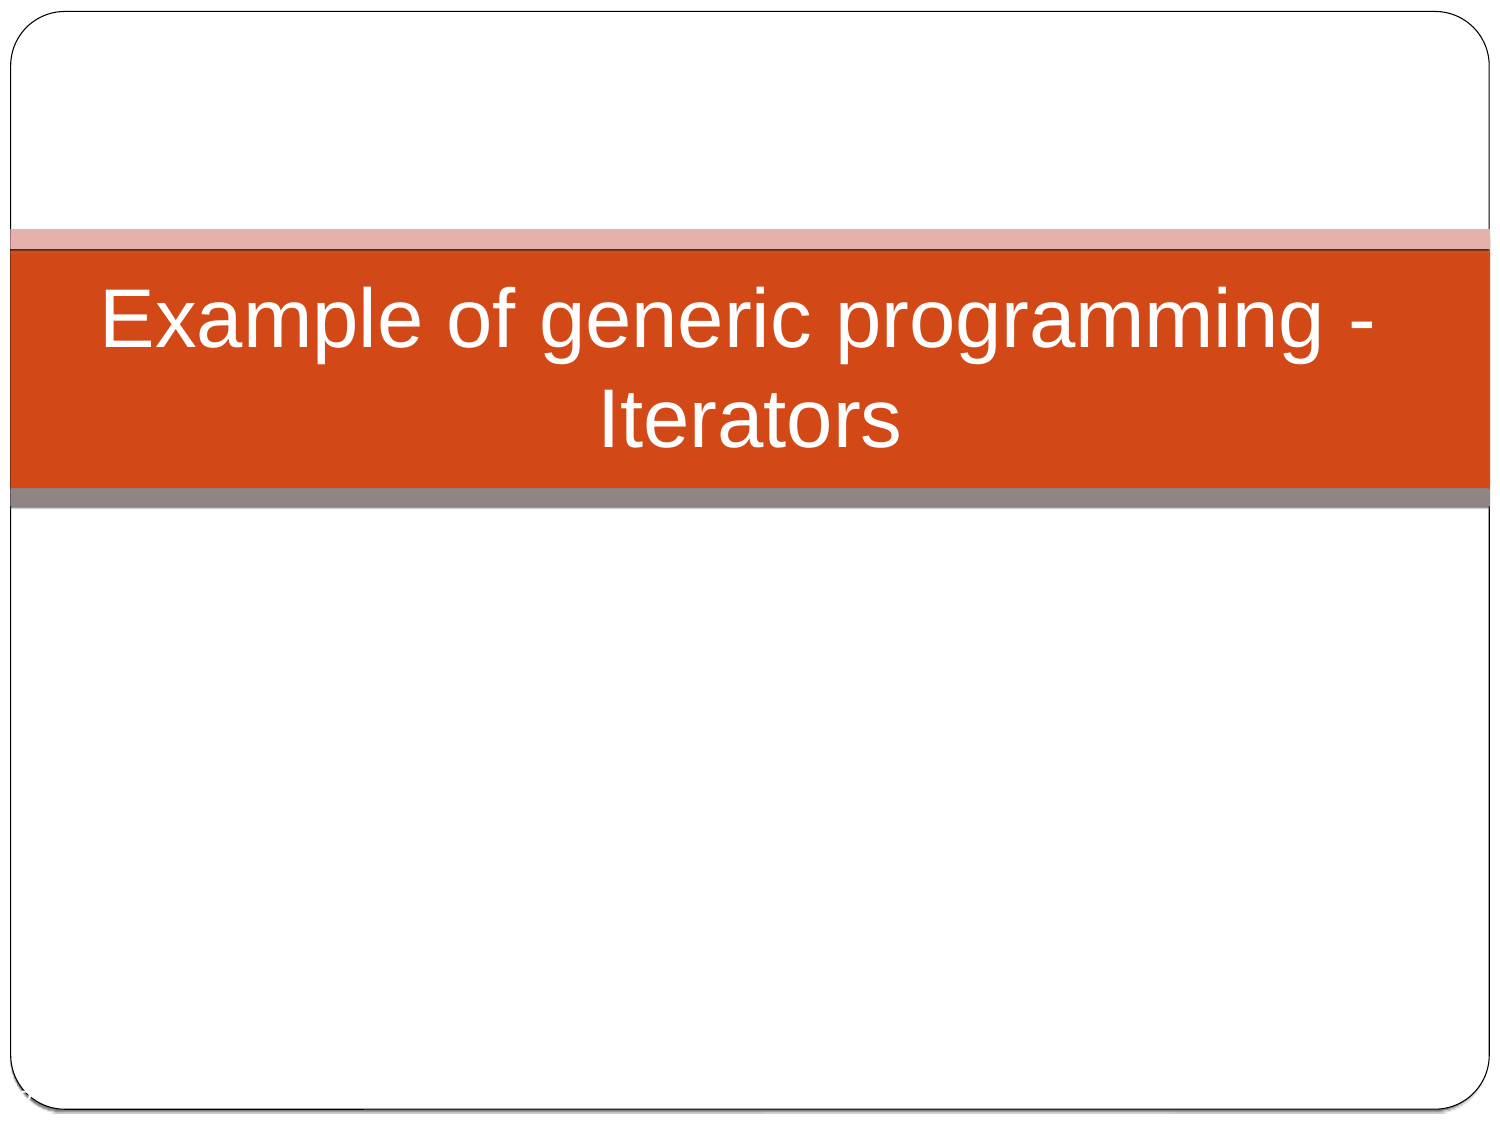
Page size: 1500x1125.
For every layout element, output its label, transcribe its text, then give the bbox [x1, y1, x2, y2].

title Example of generic programming - Iterators [75, 247, 1425, 489]
slide_number <number> [0, 1074, 50, 1125]
